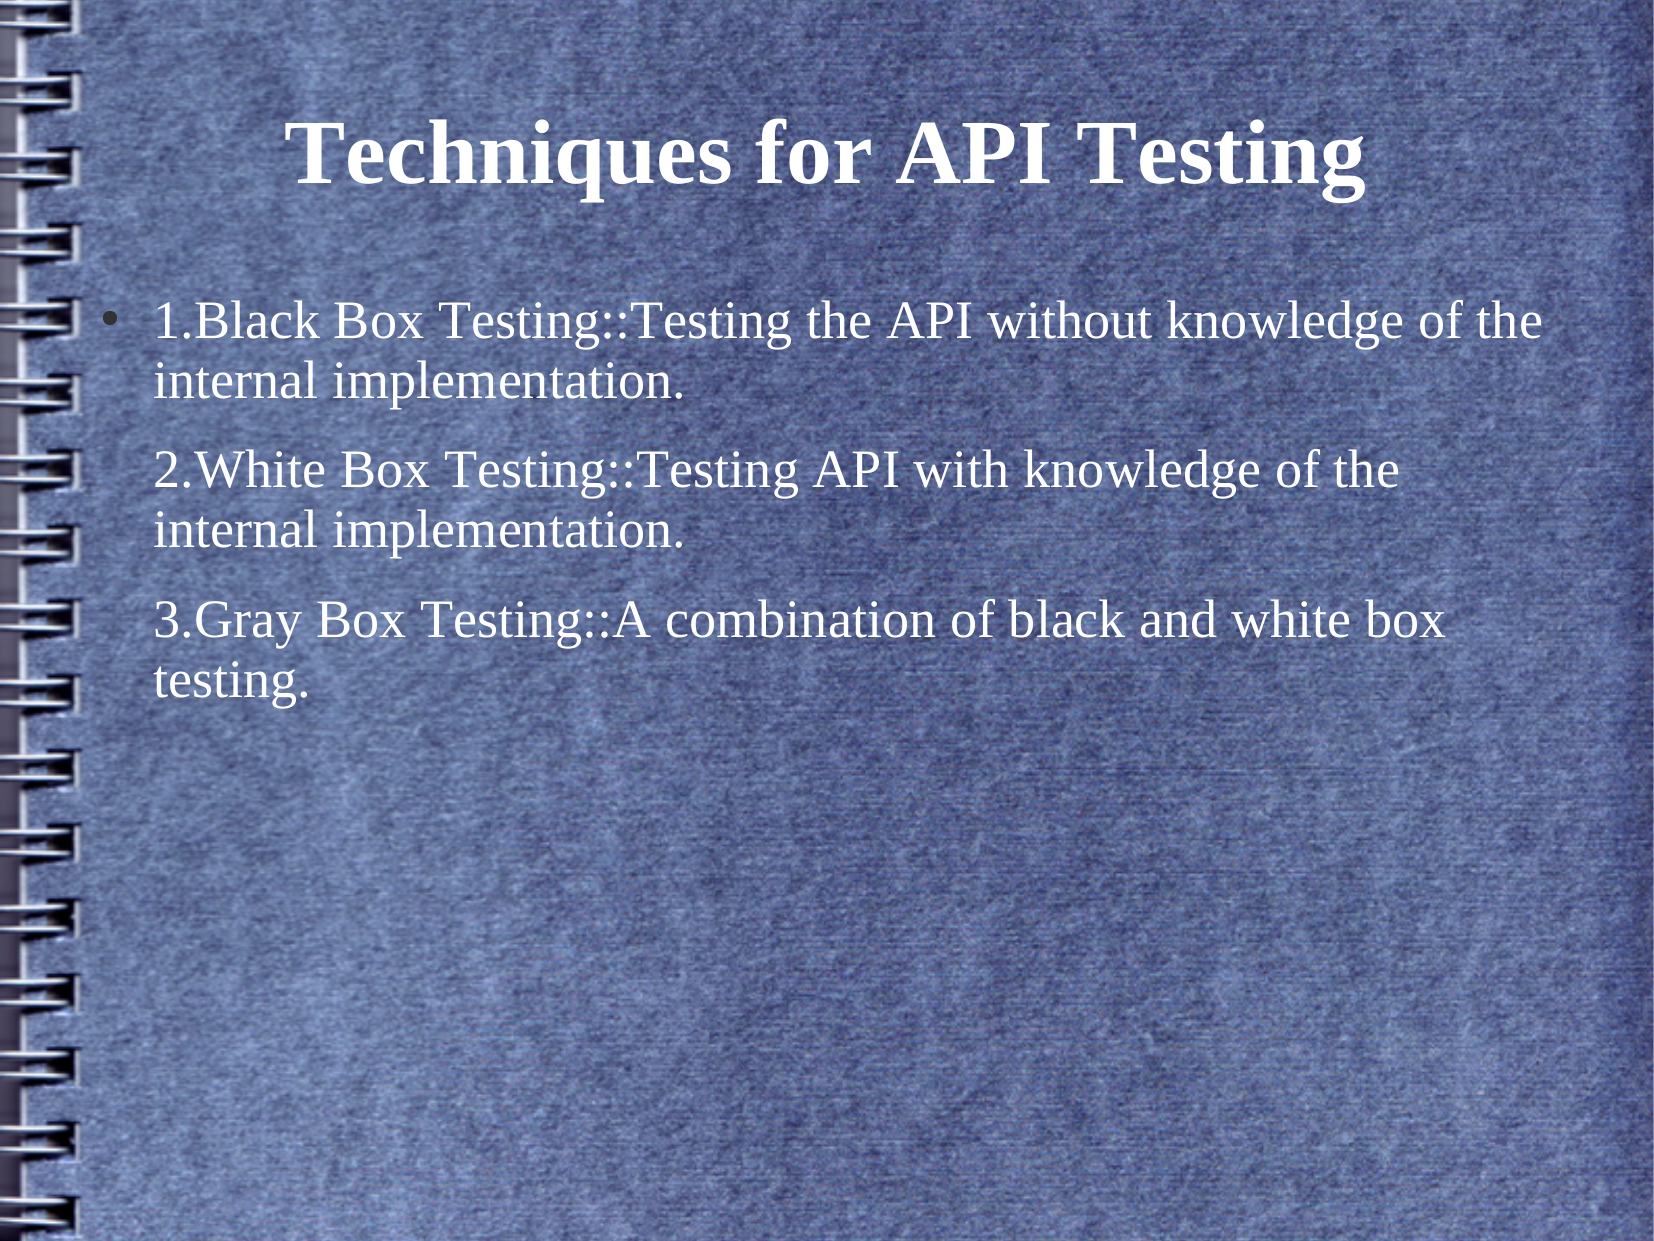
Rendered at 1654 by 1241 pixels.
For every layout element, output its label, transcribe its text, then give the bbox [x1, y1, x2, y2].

list 1.Black Box Testing::Testing the API without knowledge of the internal implementation. 2.White Box Testing::Testing API with knowledge of the internal implementation. 3.Gray Box Testing::A combination of black and white box testing. [82, 290, 1571, 1109]
title Techniques for API Testing [82, 49, 1571, 257]
picture [0, 0, 1654, 1241]
